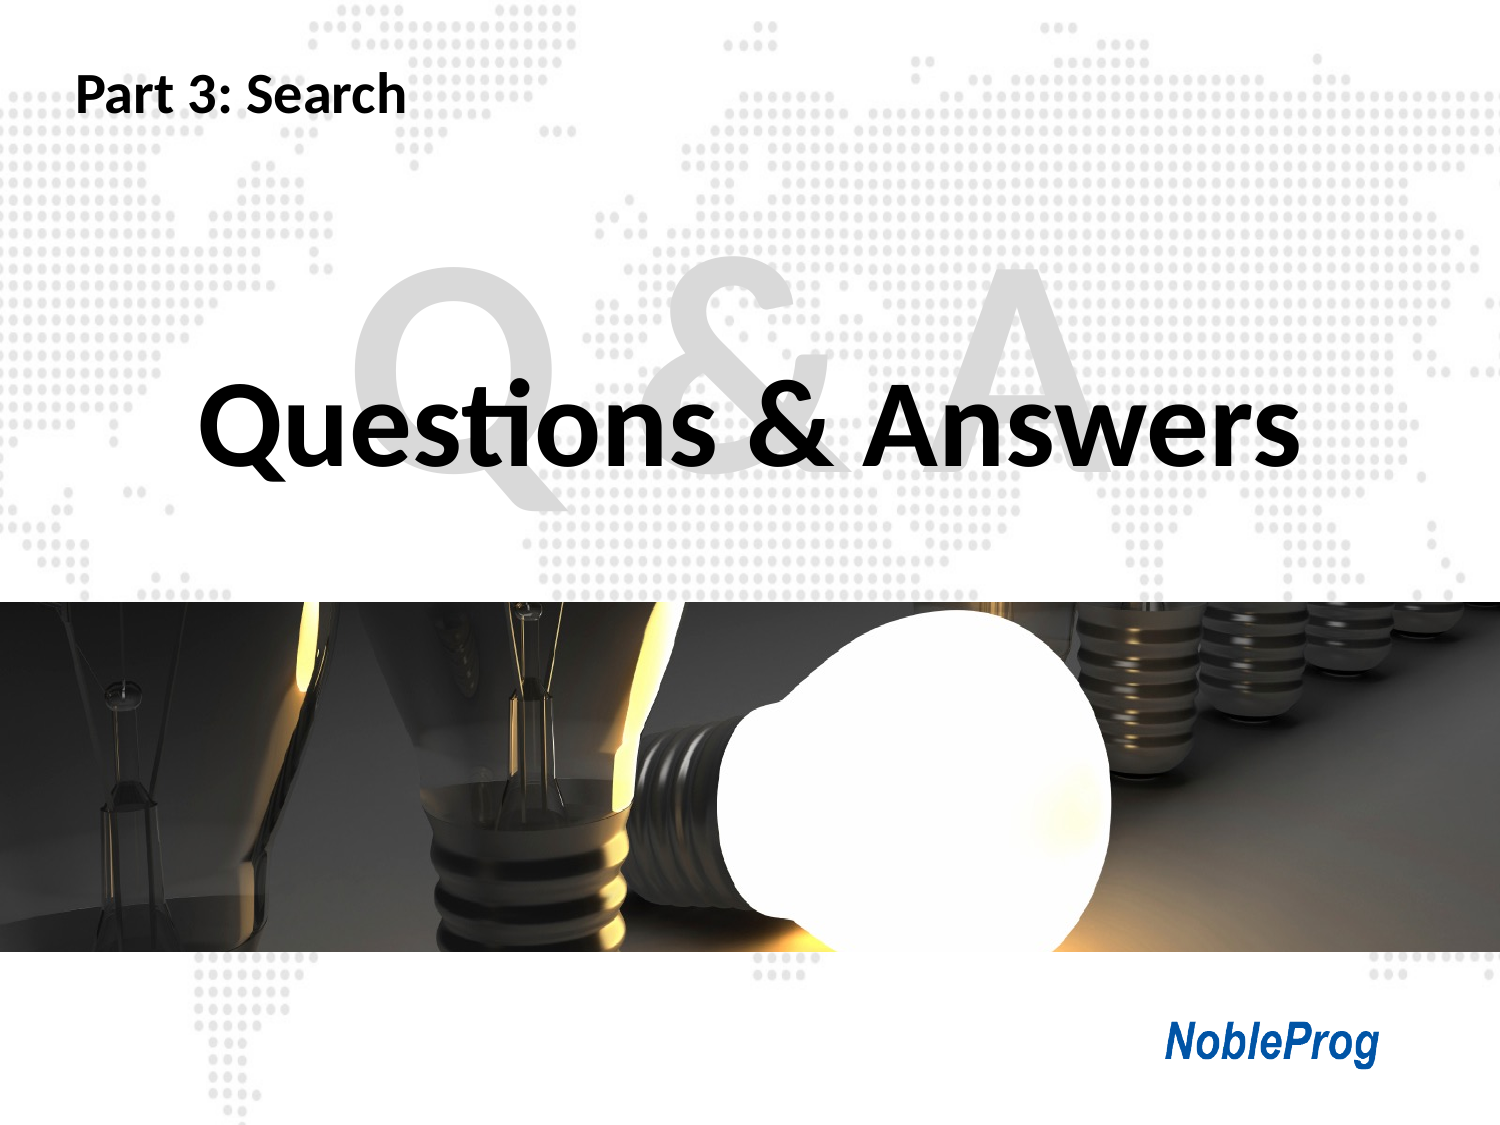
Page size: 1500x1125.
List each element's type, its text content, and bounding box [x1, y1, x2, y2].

text_box Part 3: Search [75, 55, 1425, 127]
text_box Questions & Answers [75, 340, 1425, 492]
picture [0, 0, 1500, 1125]
